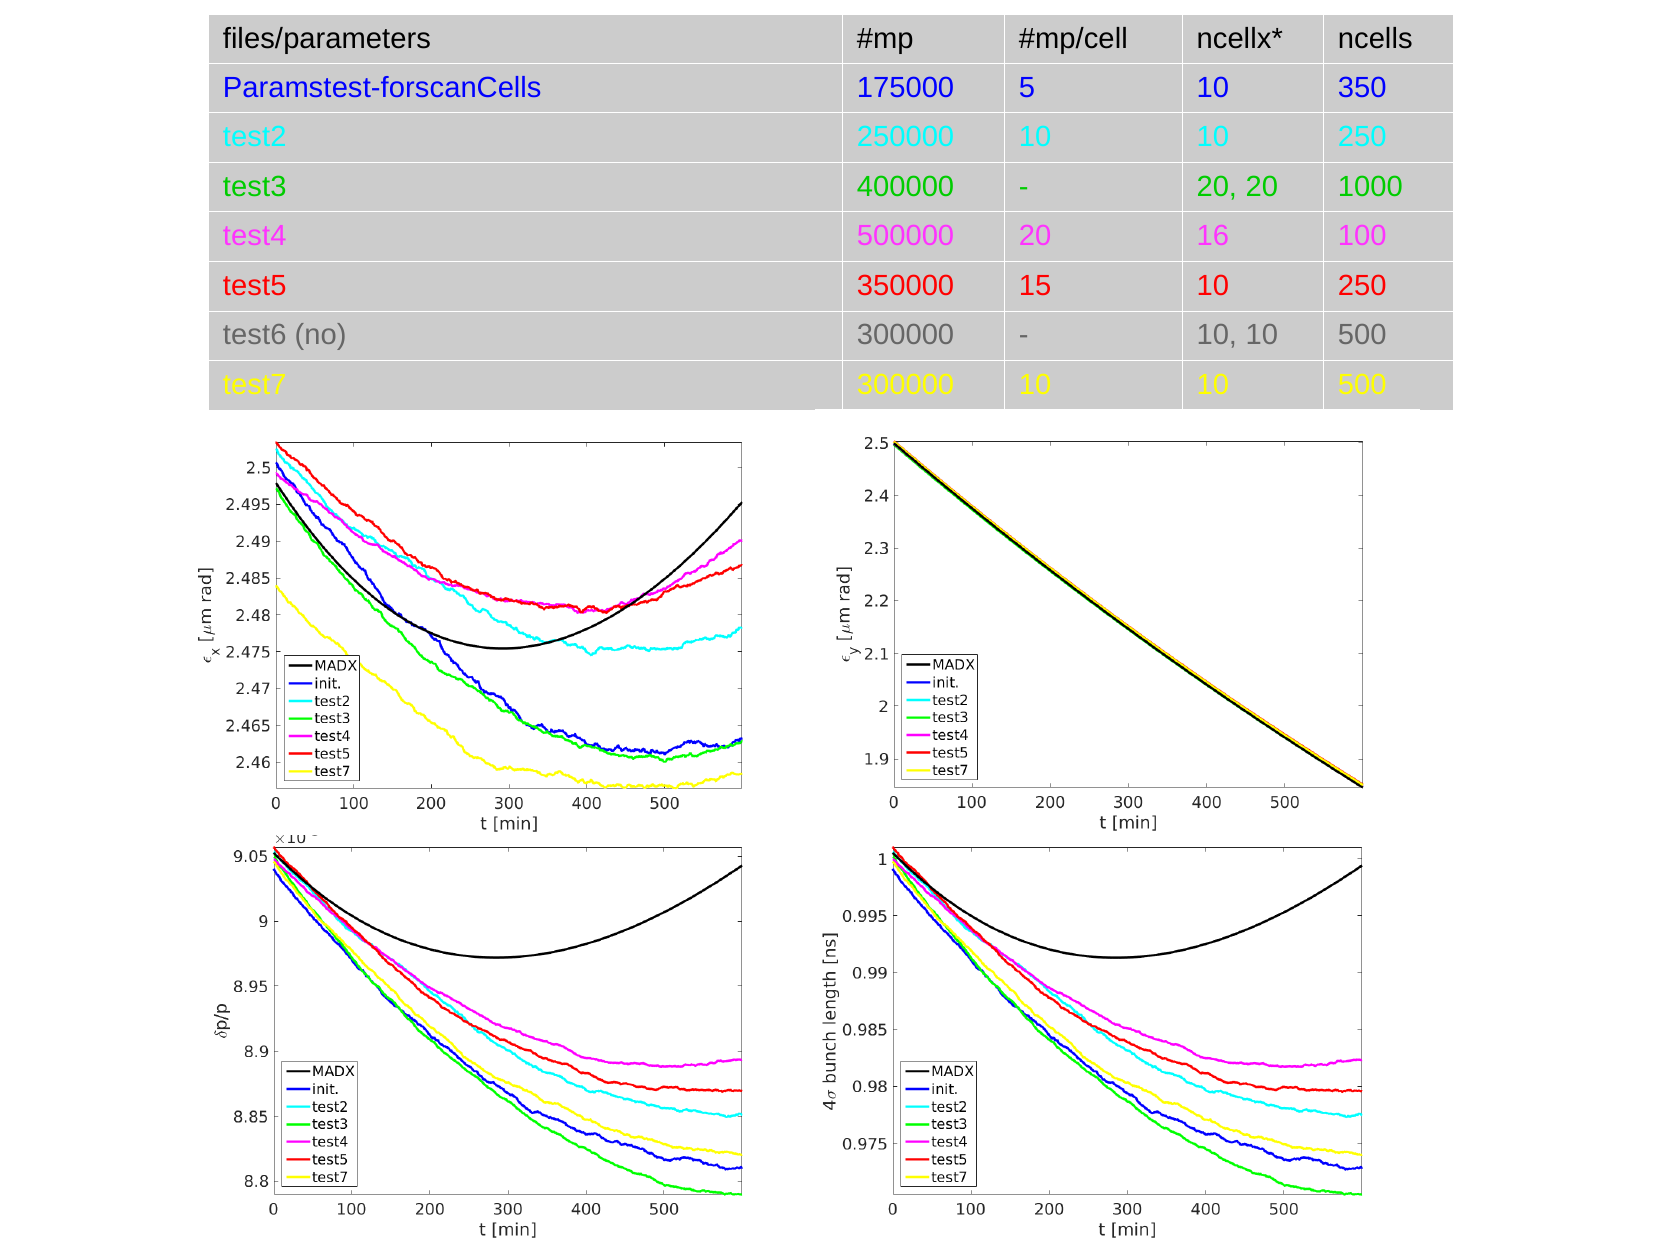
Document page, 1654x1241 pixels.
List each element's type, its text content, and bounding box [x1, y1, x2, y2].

table_header ncells [1324, 15, 1453, 63]
picture [195, 671, 799, 1241]
table_cell - [1005, 163, 1182, 211]
picture [814, 671, 1420, 1241]
table_cell 350 [1324, 64, 1453, 112]
picture [195, 410, 799, 572]
table_cell 350000 [843, 262, 1004, 311]
table_cell 20 [1005, 212, 1182, 261]
table_cell 16 [1183, 212, 1323, 261]
table_cell 10 [1183, 64, 1323, 112]
table_cell 300000 [843, 312, 1004, 360]
table_cell test3 [209, 163, 842, 211]
table_cell 5 [1005, 64, 1182, 112]
table_cell test7 [209, 361, 842, 410]
table_cell 10 [1183, 262, 1323, 311]
table_cell 250 [1324, 113, 1453, 162]
table_header files/parameters [209, 15, 842, 63]
table_cell test2 [209, 113, 842, 162]
table_cell 250 [1324, 262, 1453, 311]
table_header ncellx* [1183, 15, 1323, 63]
table_cell 10 [1183, 113, 1323, 162]
table_cell 500 [1324, 312, 1453, 360]
table_header #mp [843, 15, 1004, 63]
table_cell 175000 [843, 64, 1004, 112]
table_cell 10 [1005, 113, 1182, 162]
table_cell 10 [1005, 361, 1182, 409]
table_cell 20, 20 [1183, 163, 1323, 211]
table_cell test6 (no) [209, 312, 842, 360]
table_cell 400000 [843, 163, 1004, 211]
table_cell 10 [1183, 361, 1323, 409]
picture [815, 409, 1420, 572]
text_box [3, 572, 1471, 671]
table_header #mp/cell [1005, 15, 1182, 63]
table_cell - [1005, 312, 1182, 360]
table_cell Paramstest-forscanCells [209, 64, 842, 112]
table_cell 500 [1324, 361, 1453, 410]
table_cell 1000 [1324, 163, 1453, 211]
table_cell 15 [1005, 262, 1182, 311]
table_cell 500000 [843, 212, 1004, 261]
table_cell test4 [209, 212, 842, 261]
table_cell 100 [1324, 212, 1453, 261]
table_cell test5 [209, 262, 842, 311]
table_cell 300000 [843, 361, 1004, 409]
table_cell 250000 [843, 113, 1004, 162]
table_cell 10, 10 [1183, 312, 1323, 360]
